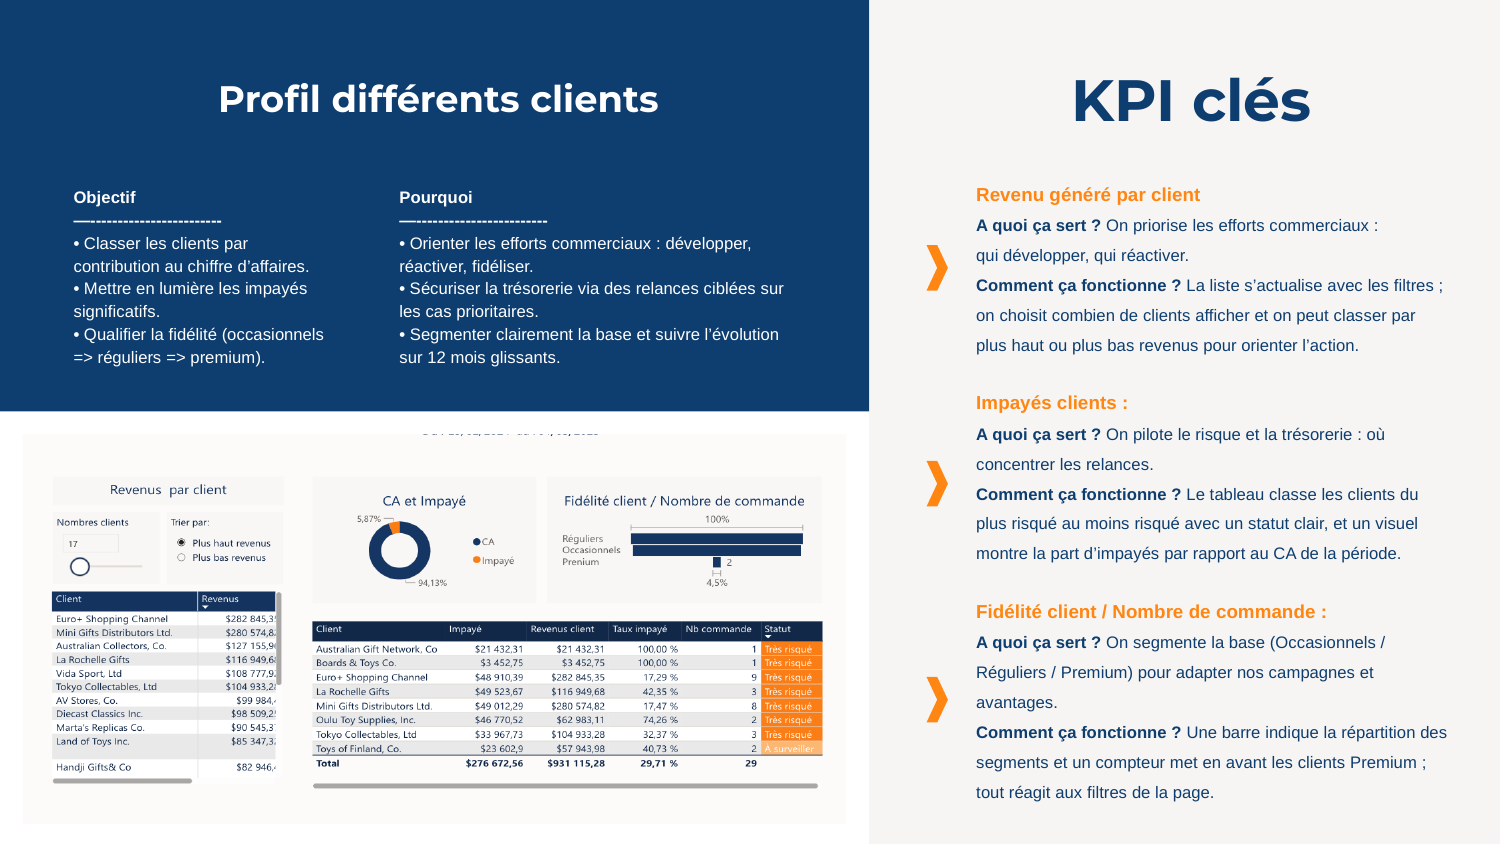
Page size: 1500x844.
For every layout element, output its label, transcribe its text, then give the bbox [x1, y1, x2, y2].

title KPI clés [1006, 48, 1378, 151]
picture [22, 434, 847, 824]
text_box [0, 0, 1500, 844]
title Profil différents clients [60, 60, 817, 136]
list Objectif —------------------------ • Classer les clients par contribution au chiffre d’affaires. • Mettre en lumière les impayés significatifs. • Qualifier la fidélité (occasionnels => réguliers => premium). [58, 168, 354, 392]
list Revenu généré par client A quoi ça sert ? On priorise les efforts commerciaux : qui développer, qui réactiver. Comment ça fonctionne ? La liste s’actualise avec les filtres ; on choisit combien de clients afficher et on peut classer par plus haut ou plus bas revenus pour orienter l’action. Impayés clients : A quoi ça sert ? On pilote le risque et la trésorerie : où concentrer les relances. Comment ça fonctionne ? Le tableau classe les clients du plus risqué au moins risqué avec un statut clair, et un visuel montre la part d’impayés par rapport au CA de la période. Fidélité client / Nombre de commande : A quoi ça sert ? On segmente la base (Occasionnels / Réguliers / Premium) pour adapter nos campagnes et avantages. Comment ça fonctionne ? Une barre indique la répartition des segments et un compteur met en avant les clients Premium ; tout réagit aux filtres de la page. [961, 156, 1466, 812]
list Pourquoi —------------------------ • Orienter les efforts commerciaux : développer, réactiver, fidéliser. • Sécuriser la trésorerie via des relances ciblées sur les cas prioritaires. • Segmenter clairement la base et suivre l’évolution sur 12 mois glissants. [384, 168, 817, 382]
